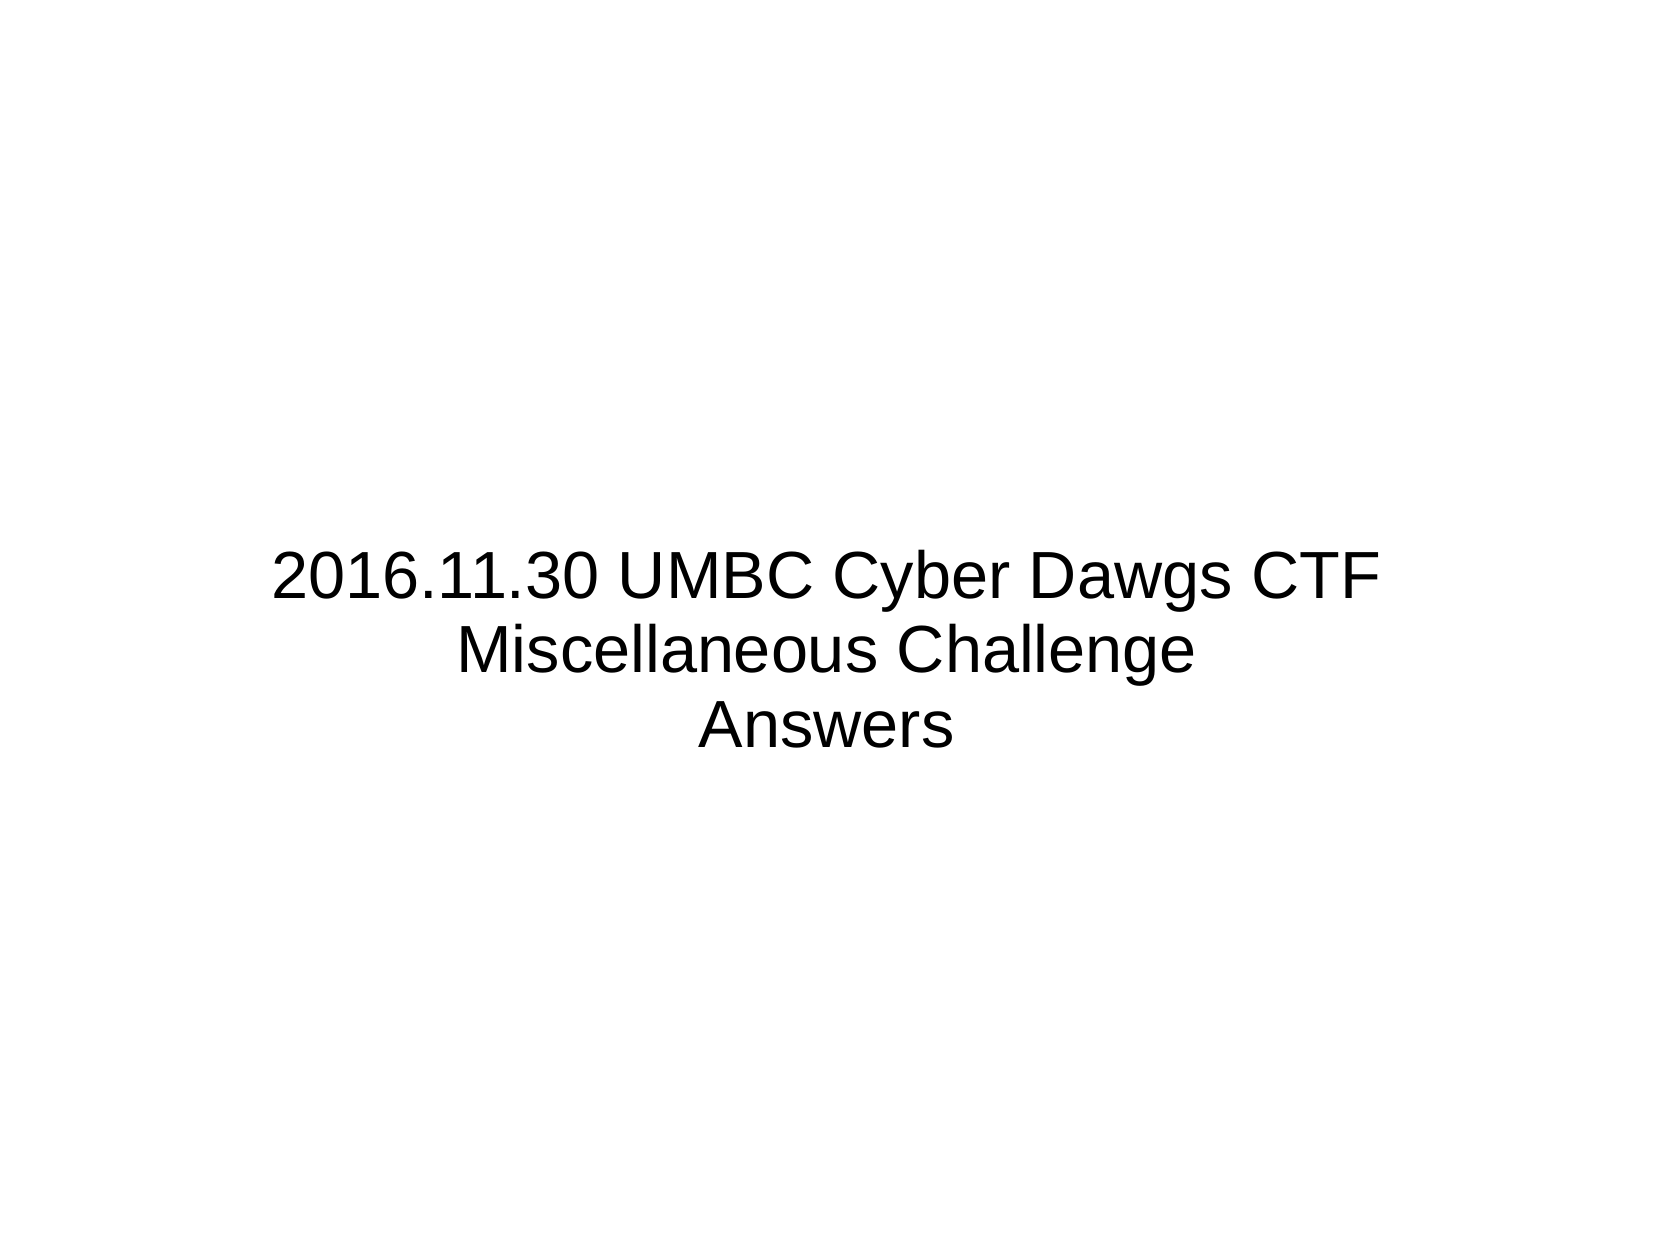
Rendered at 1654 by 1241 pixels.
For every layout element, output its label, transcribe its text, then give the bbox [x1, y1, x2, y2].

subtitle 2016.11.30 UMBC Cyber Dawgs CTF Miscellaneous Challenge Answers [82, 290, 1571, 1010]
